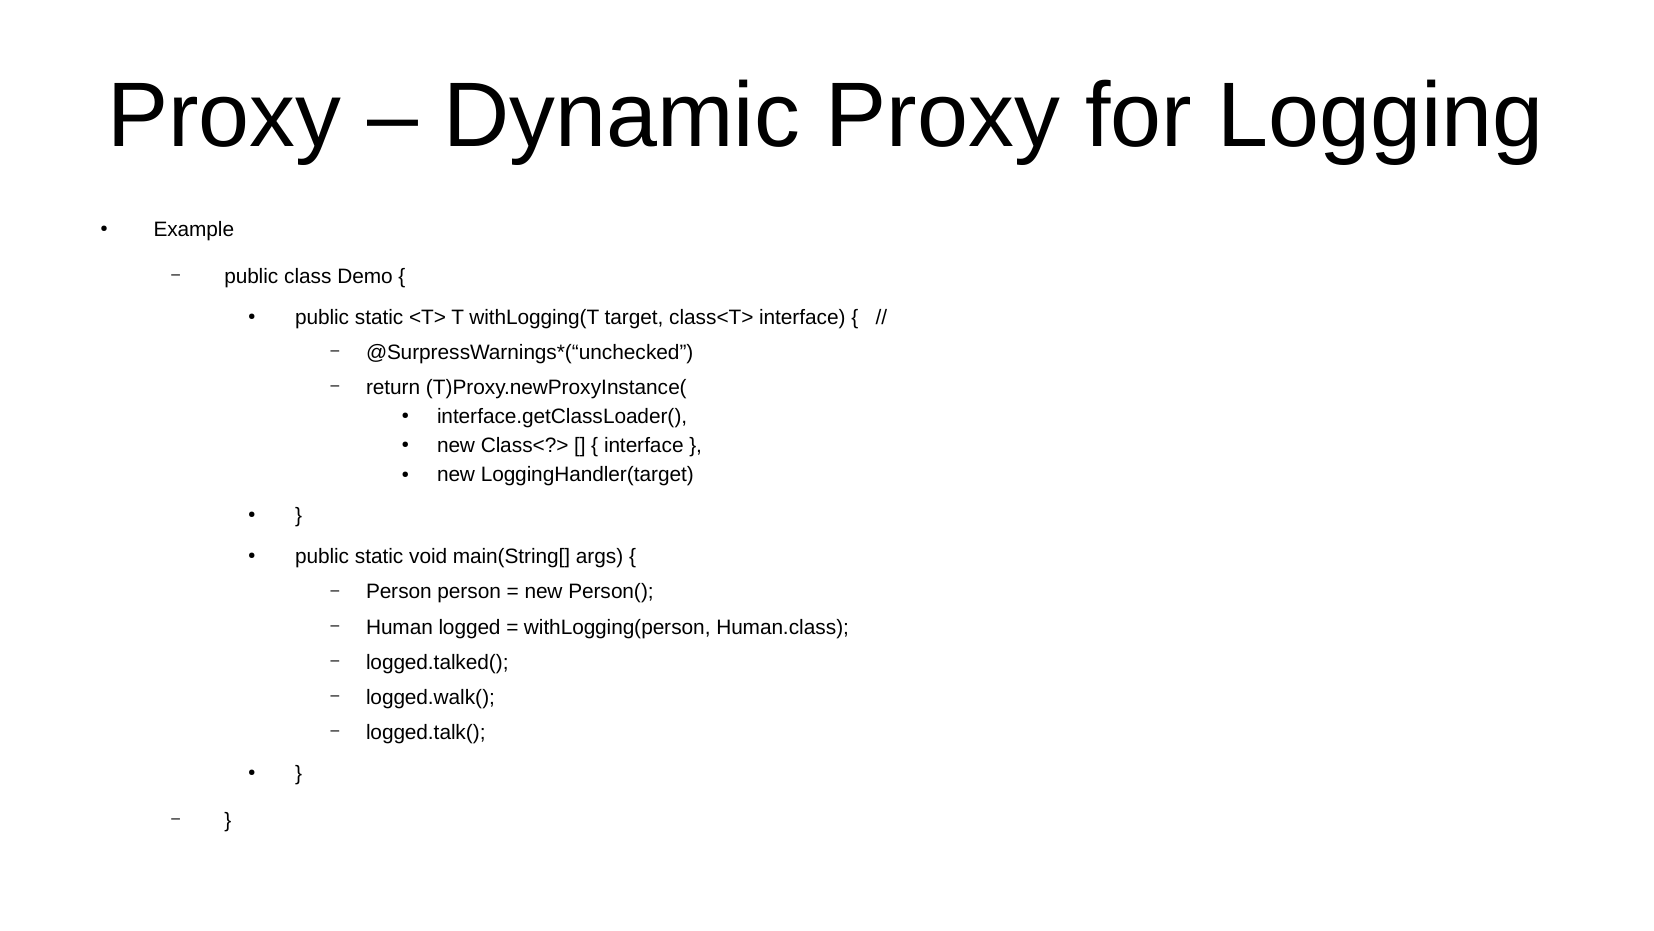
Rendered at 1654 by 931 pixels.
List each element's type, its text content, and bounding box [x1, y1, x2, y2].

list Example public class Demo { public static <T> T withLogging(T target, class<T> interface) { // @SurpressWarnings*(“unchecked”) return (T)Proxy.newProxyInstance( interface.getClassLoader(), new Class<?> [] { interface }, new LoggingHandler(target) } public static void main(String[] args) { Person person = new Person(); Human logged = withLogging(person, Human.class); logged.talked(); logged.walk(); logged.talk(); } } [82, 217, 1636, 916]
title Proxy – Dynamic Proxy for Logging [82, 37, 1571, 193]
